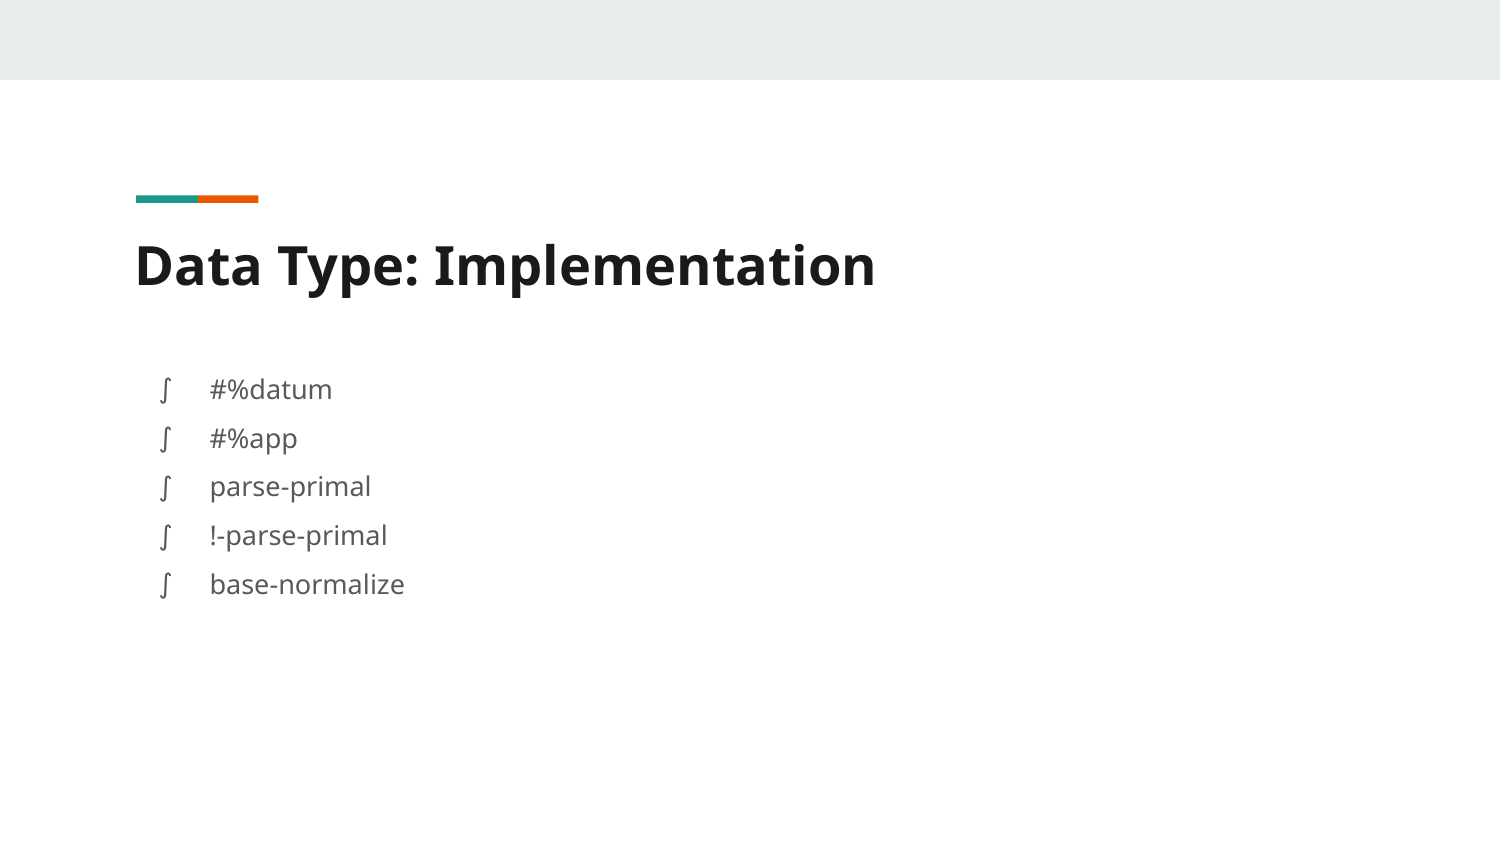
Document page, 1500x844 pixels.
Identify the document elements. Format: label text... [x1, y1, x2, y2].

list #%datum #%app parse-primal !-parse-primal base-normalize [119, 341, 1381, 712]
title Data Type: Implementation [119, 216, 1381, 305]
